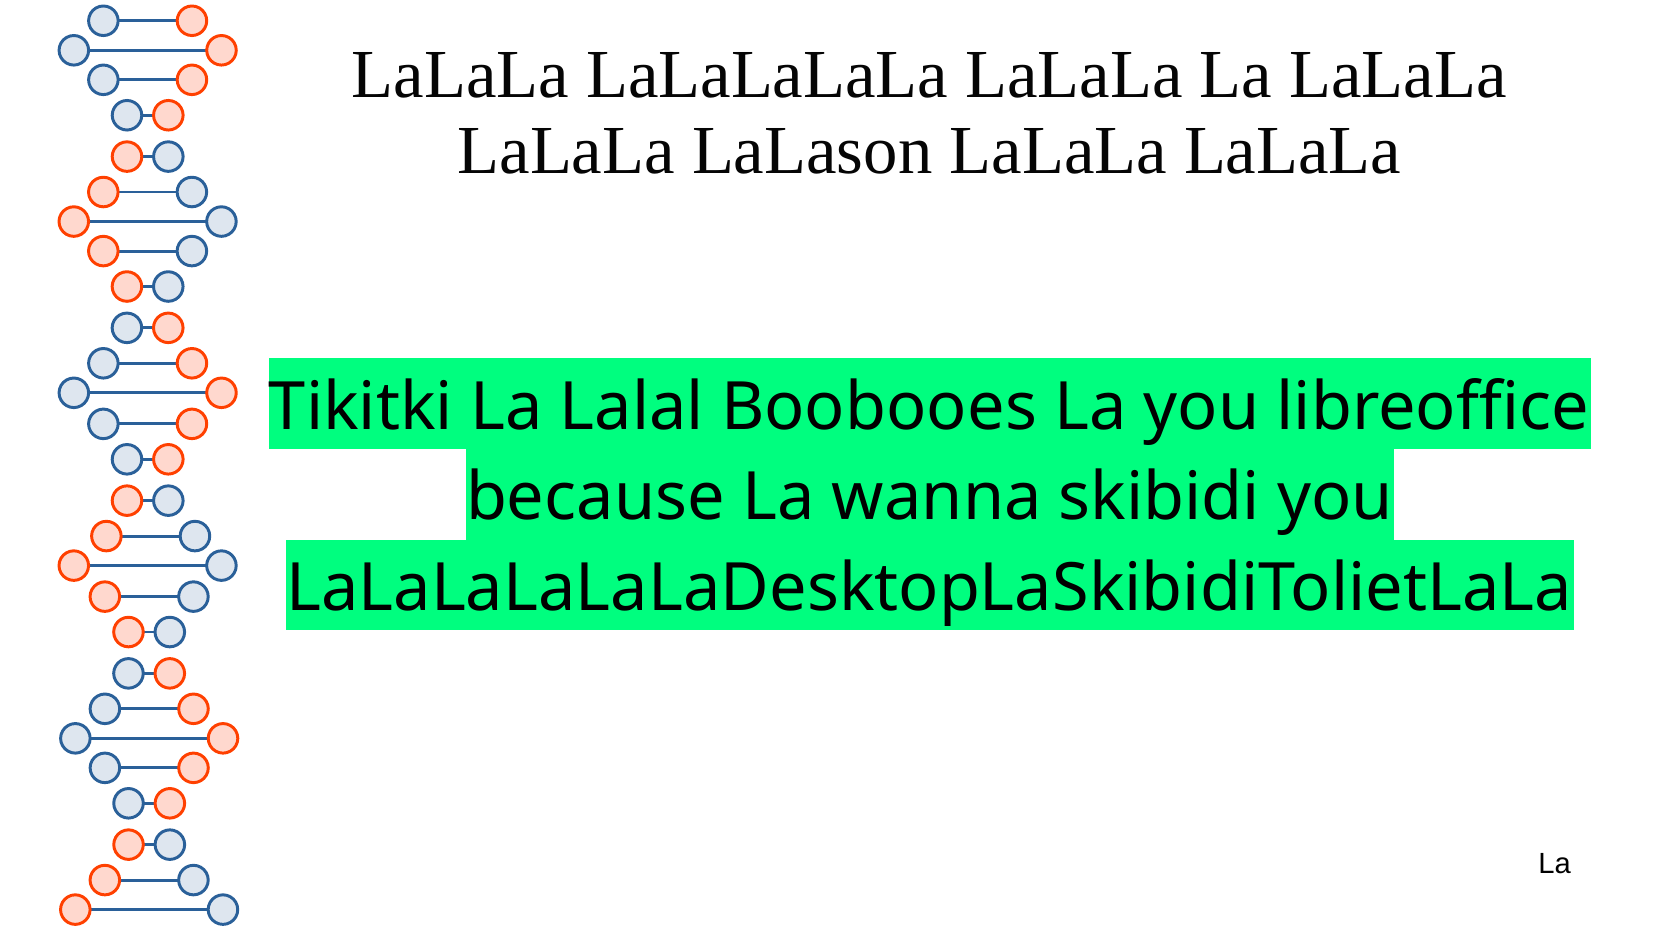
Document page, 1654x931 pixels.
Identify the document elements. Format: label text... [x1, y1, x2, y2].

title LaLaLa LaLaLaLaLa LaLaLa La LaLaLa LaLaLa LaLason LaLaLa LaLaLa [265, 35, 1595, 189]
subtitle Tikitki La Lalal Boobooes La you libreoffice because La wanna skibidi you LaLaLaLaLaLaDesktopLaSkibidiTolietLaLa [265, 224, 1595, 764]
